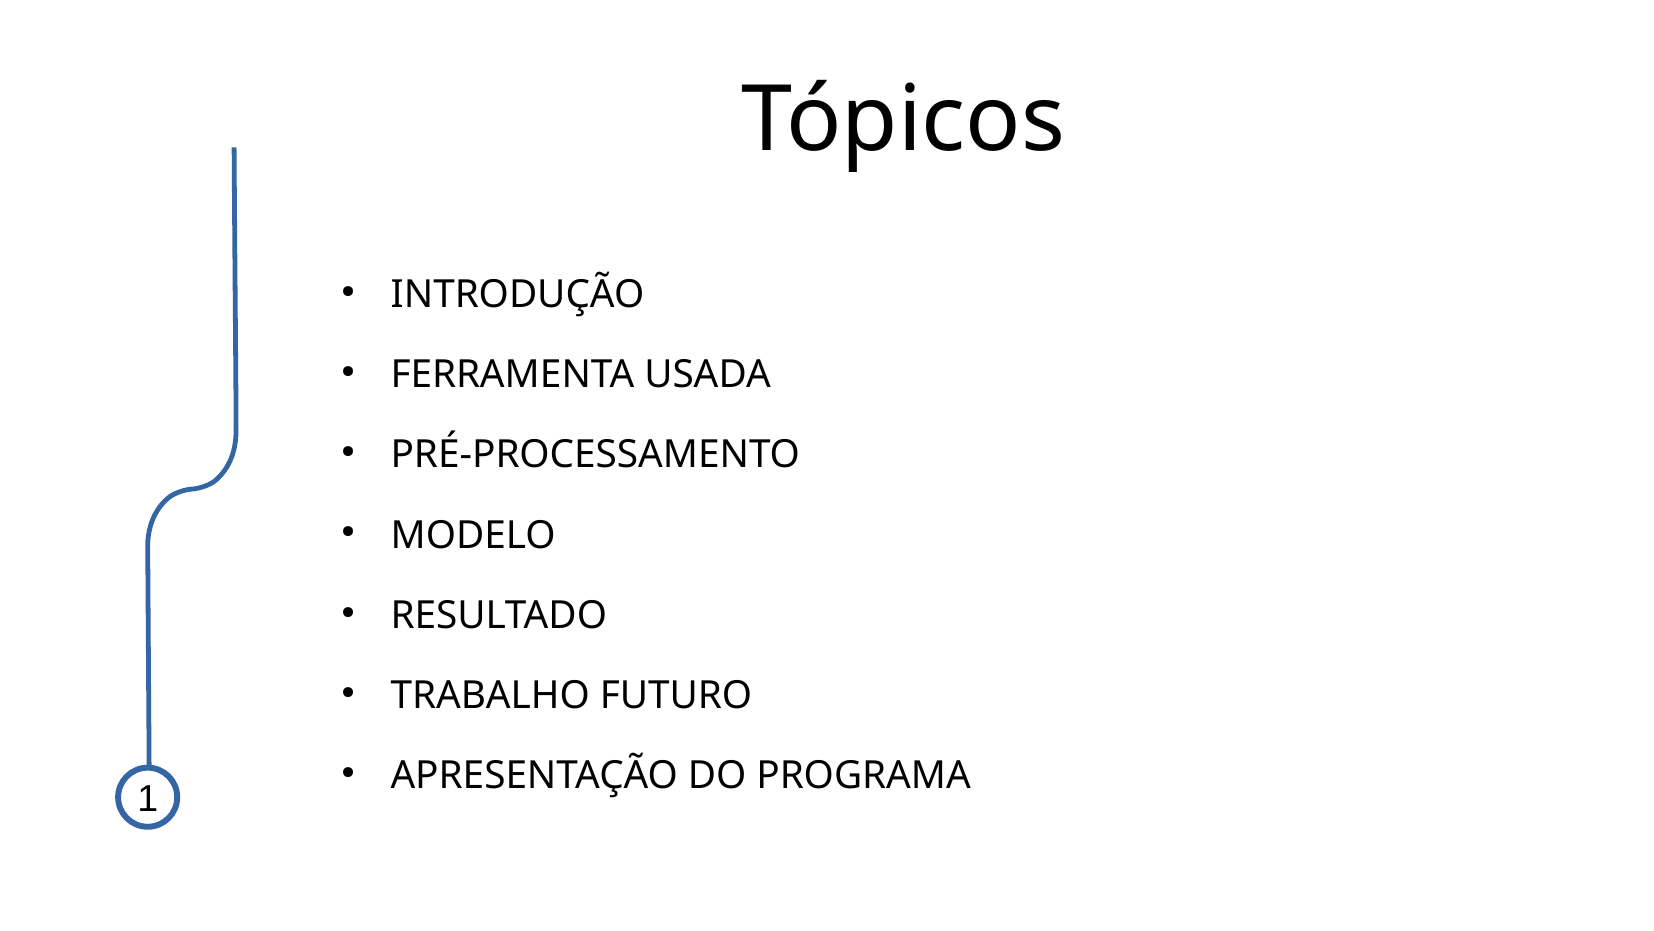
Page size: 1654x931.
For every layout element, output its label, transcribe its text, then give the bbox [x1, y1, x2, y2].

title Tópicos [236, 28, 1571, 201]
list INTRODUÇÃO FERRAMENTA USADA PRÉ-PROCESSAMENTO MODELO RESULTADO TRABALHO FUTURO APRESENTAÇÃO DO PROGRAMA [324, 265, 1571, 806]
text_box 1 [118, 767, 178, 827]
